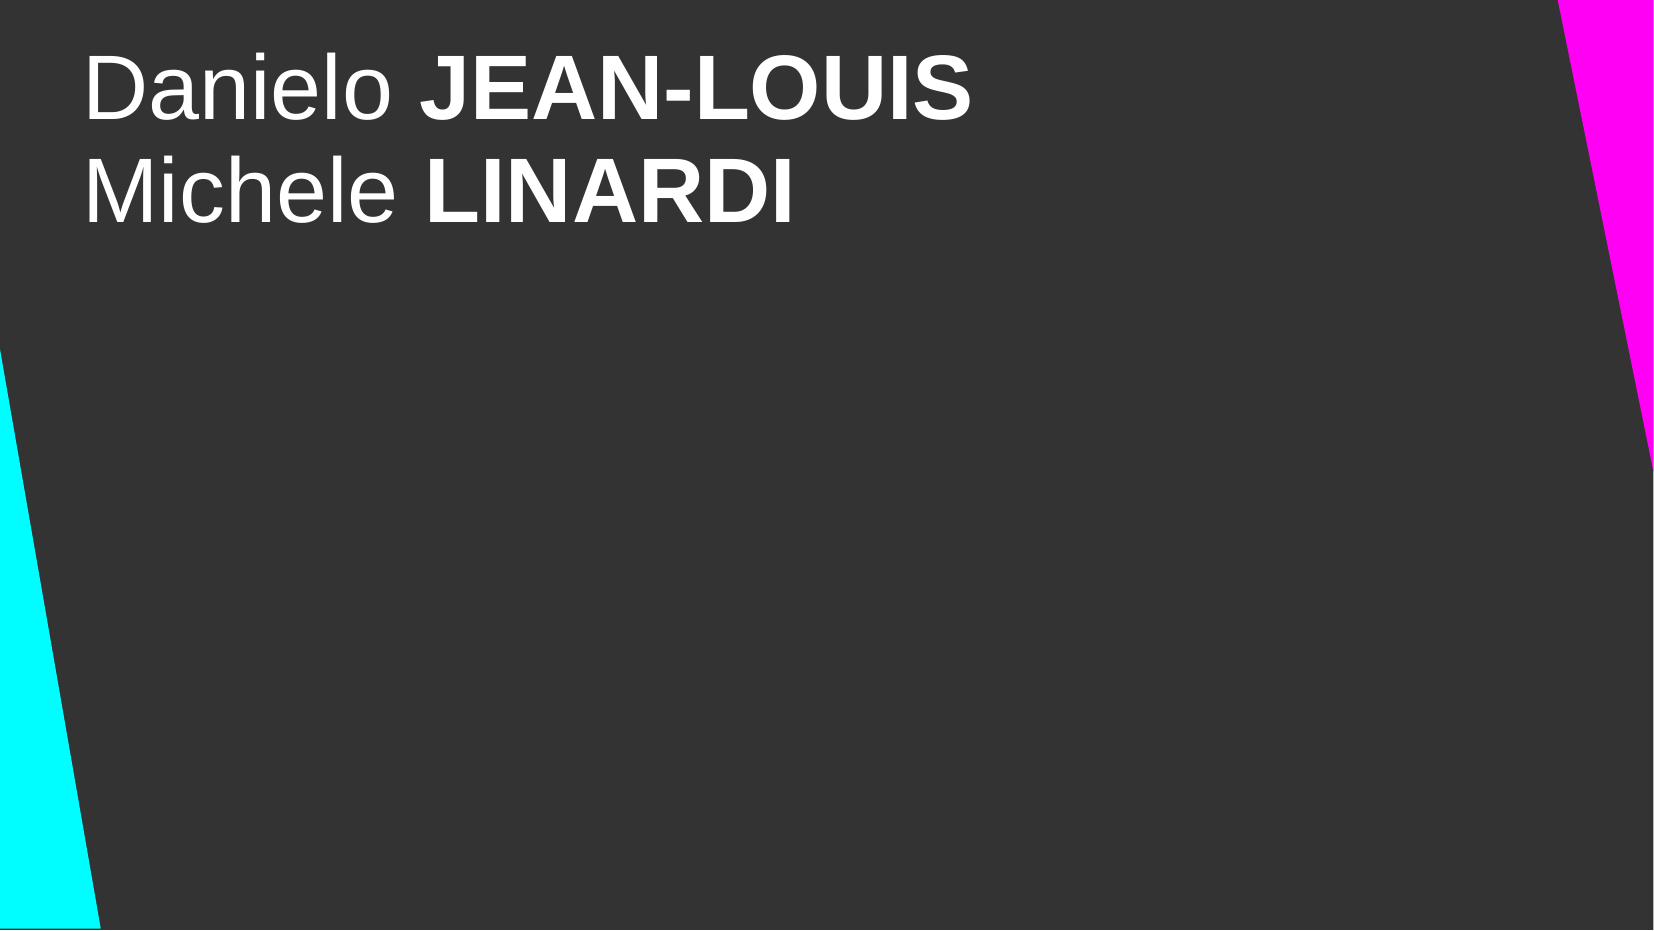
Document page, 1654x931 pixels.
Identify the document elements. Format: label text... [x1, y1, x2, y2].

text_box [0, 349, 101, 929]
text_box [1557, 0, 1654, 475]
subtitle Danielo JEAN-LOUIS Michele LINARDI [82, 36, 1571, 758]
